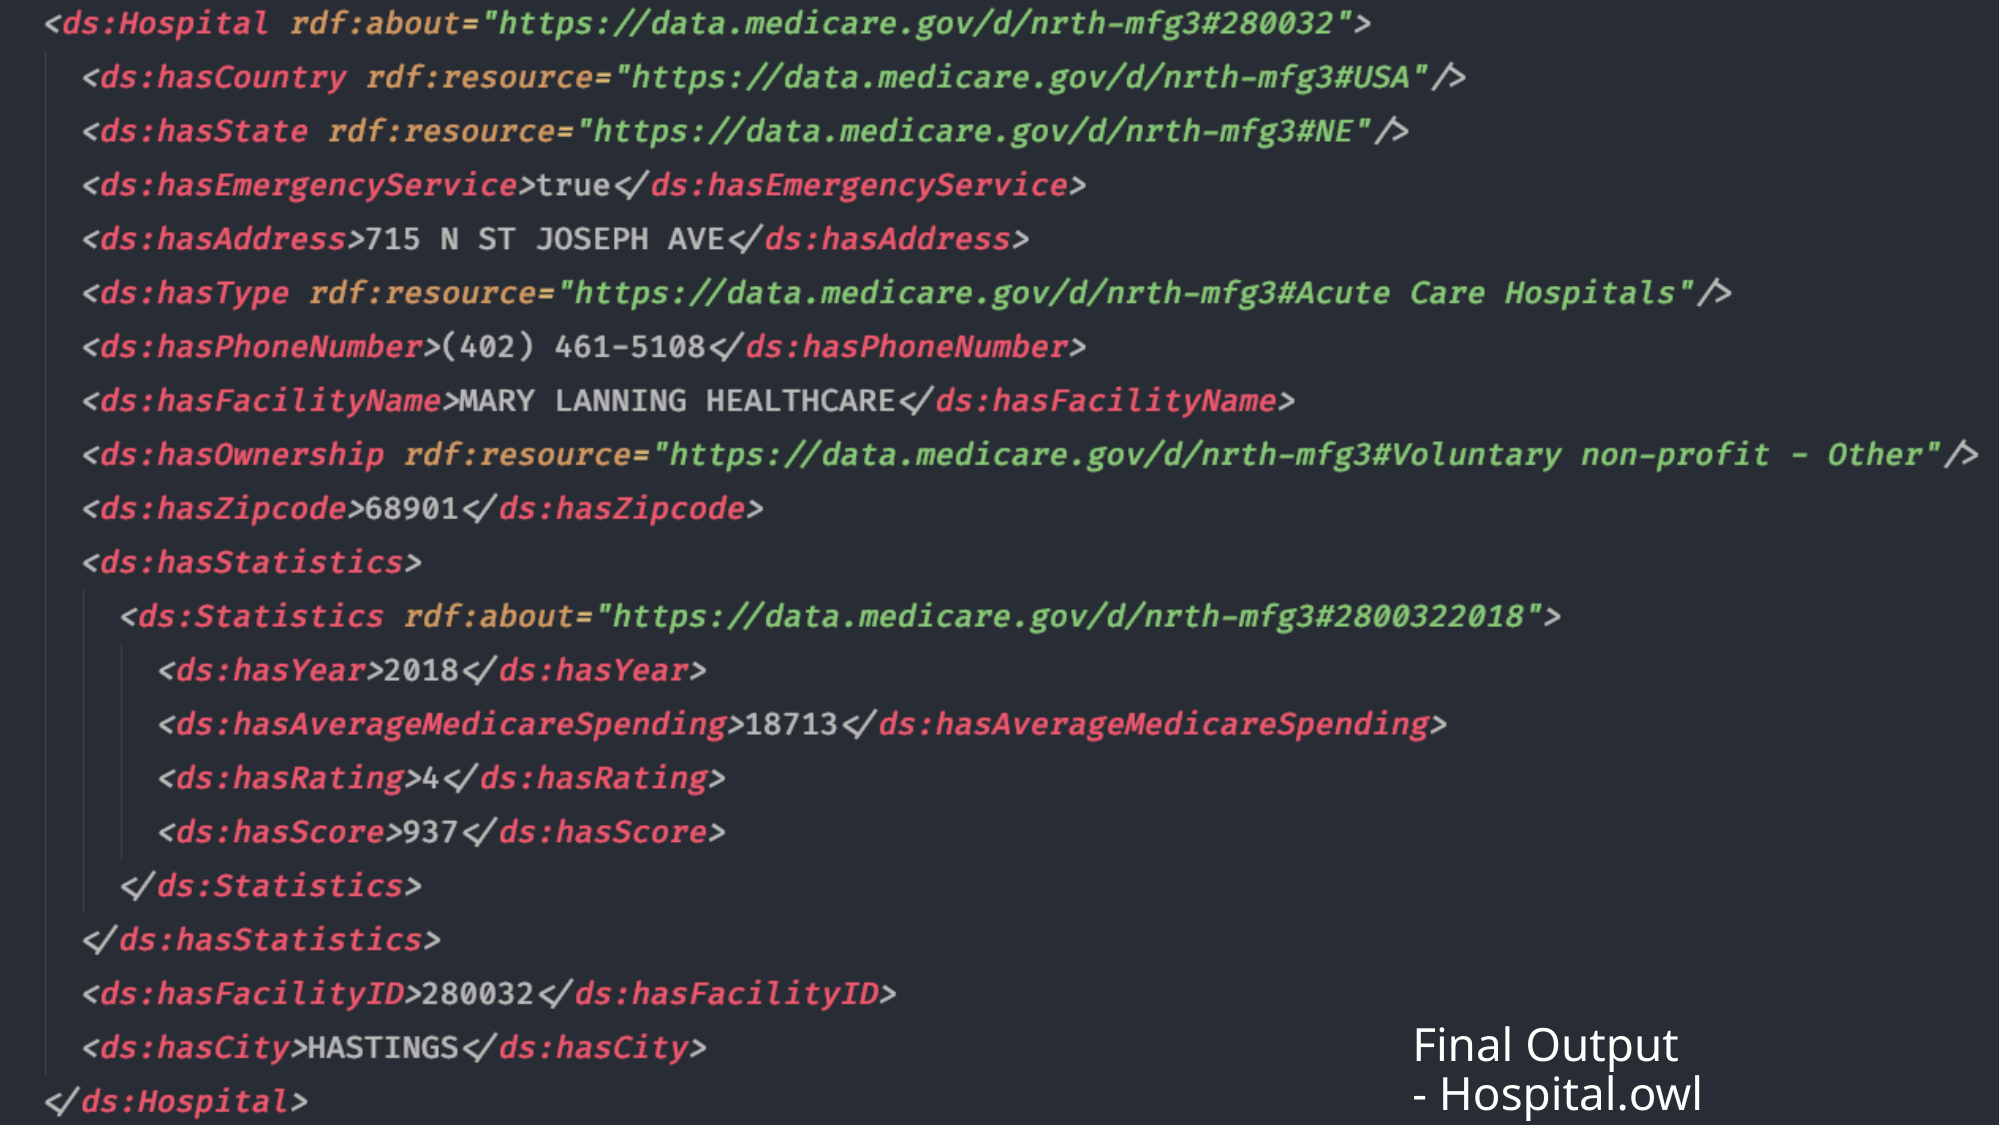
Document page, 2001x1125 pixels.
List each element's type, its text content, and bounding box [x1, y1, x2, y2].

title Final Output - Hospital.owl [1397, 1014, 2000, 1125]
picture [0, 0, 1999, 1125]
